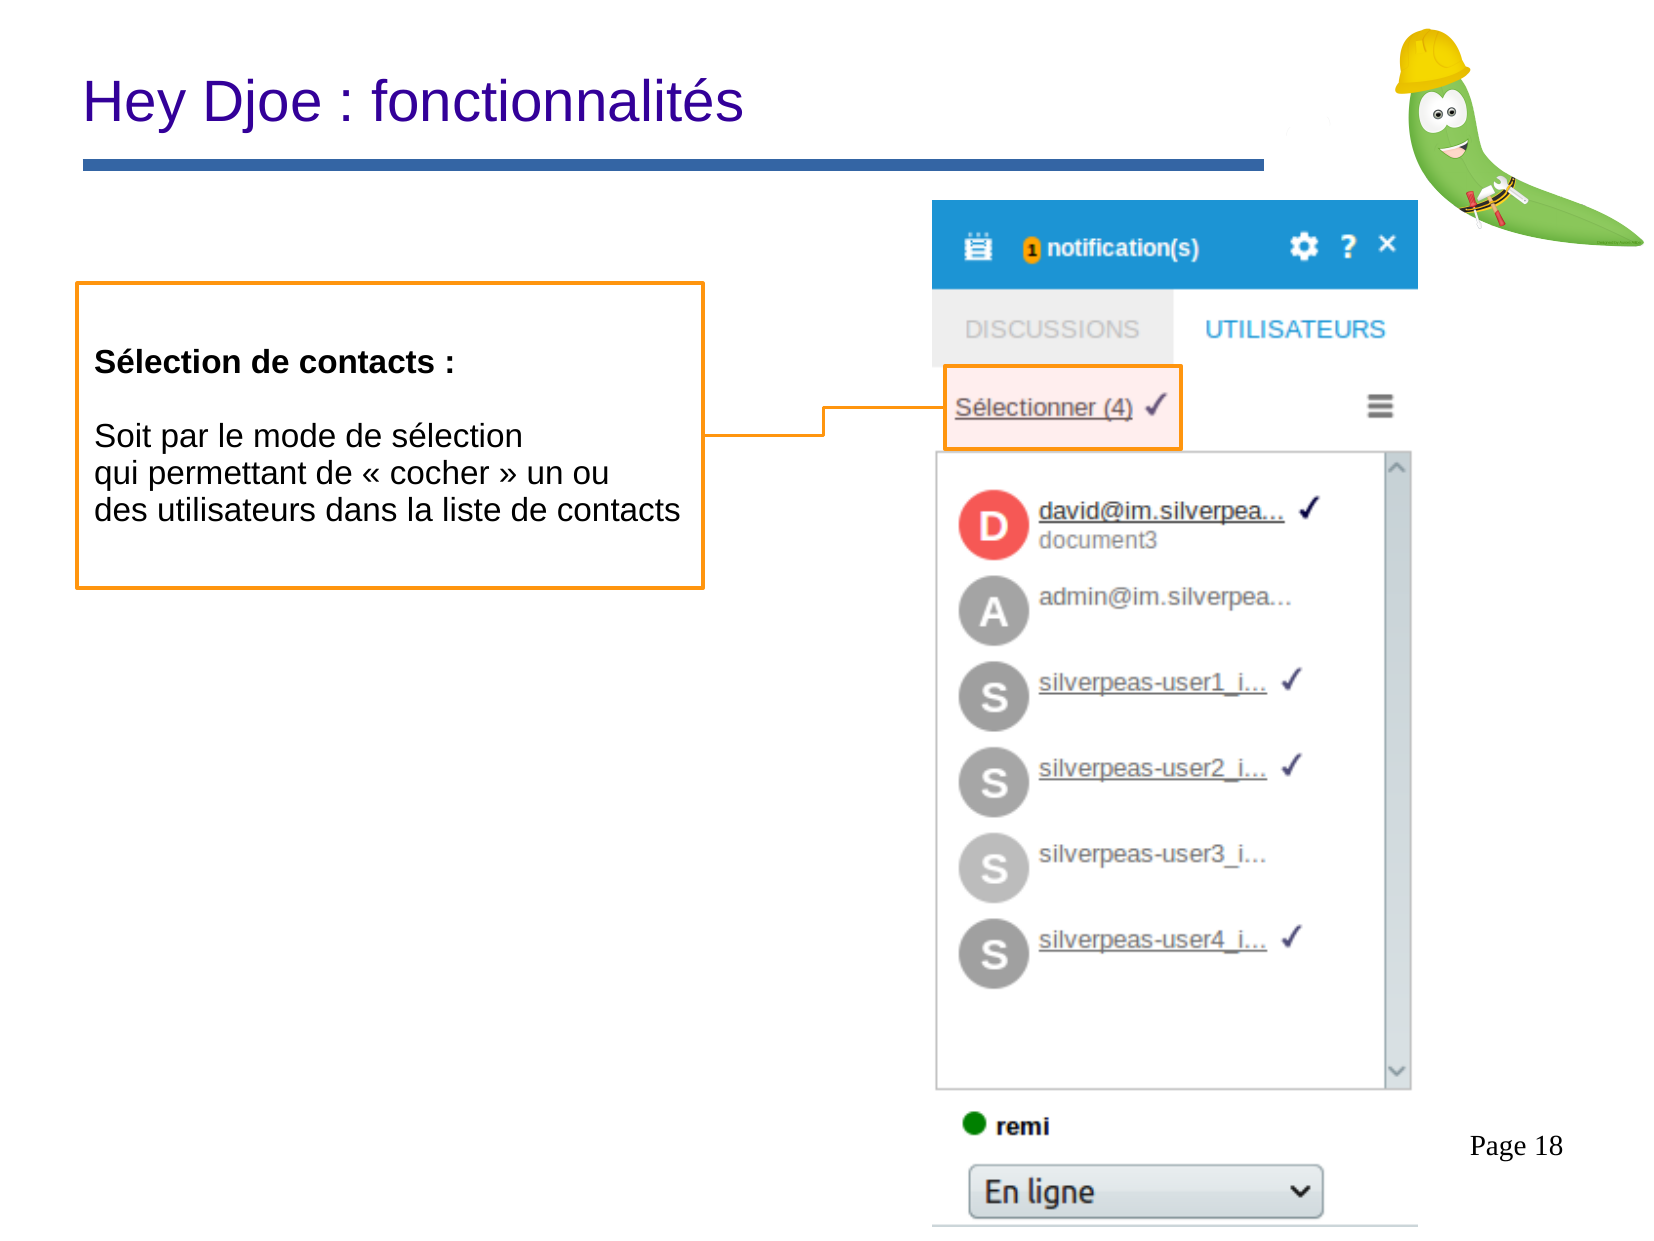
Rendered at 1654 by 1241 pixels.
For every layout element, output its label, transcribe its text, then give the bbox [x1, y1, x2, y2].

text_box [944, 366, 1182, 449]
picture [932, 23, 1647, 1227]
text_box Sélection de contacts : Soit par le mode de sélection qui permettant de « cocher » un ou des utilisateurs dans la liste de contacts [77, 283, 703, 589]
title Hey Djoe : fonctionnalités [82, 49, 1264, 154]
